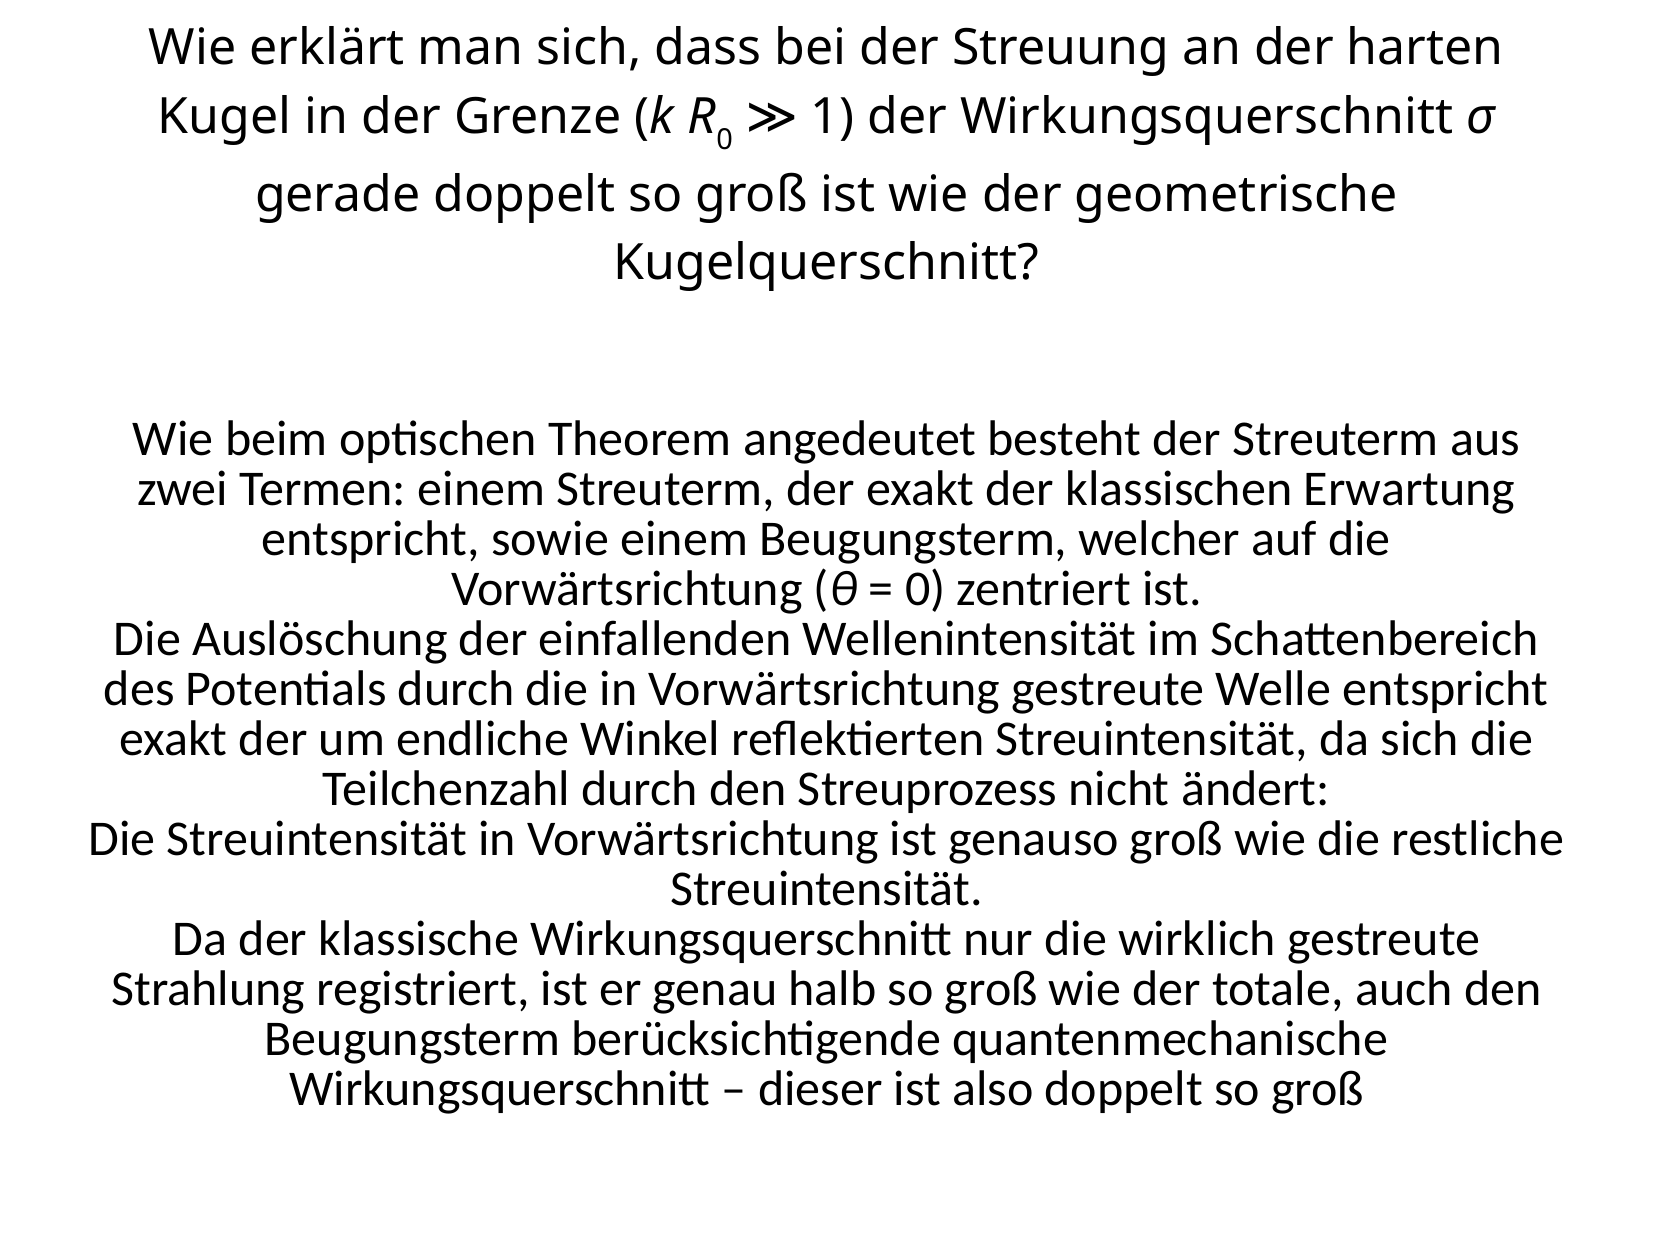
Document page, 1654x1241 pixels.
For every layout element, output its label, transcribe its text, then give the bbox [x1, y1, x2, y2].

title Wie erklärt man sich, dass bei der Streuung an der harten Kugel in der Grenze (k R0 ≫ 1) der Wirkungsquerschnitt σ gerade doppelt so groß ist wie der geometrische Kugelquerschnitt? [82, 48, 1571, 258]
subtitle Wie beim optischen Theorem angedeutet besteht der Streuterm aus zwei Termen: einem Streuterm, der exakt der klassischen Erwartung entspricht, sowie einem Beugungsterm, welcher auf die Vorwärtsrichtung (θ = 0) zentriert ist. Die Auslöschung der einfallenden Wellenintensität im Schattenbereich des Potentials durch die in Vorwärtsrichtung gestreute Welle entspricht exakt der um endliche Winkel reflektierten Streuintensität, da sich die Teilchenzahl durch den Streuprozess nicht ändert: Die Streuintensität in Vorwärtsrichtung ist genauso groß wie die restliche Streuintensität. Da der klassische Wirkungsquerschnitt nur die wirklich gestreute Strahlung registriert, ist er genau halb so groß wie der totale, auch den Beugungsterm berücksichtigende quantenmechanische Wirkungsquerschnitt – dieser ist also doppelt so groß [82, 340, 1571, 1196]
